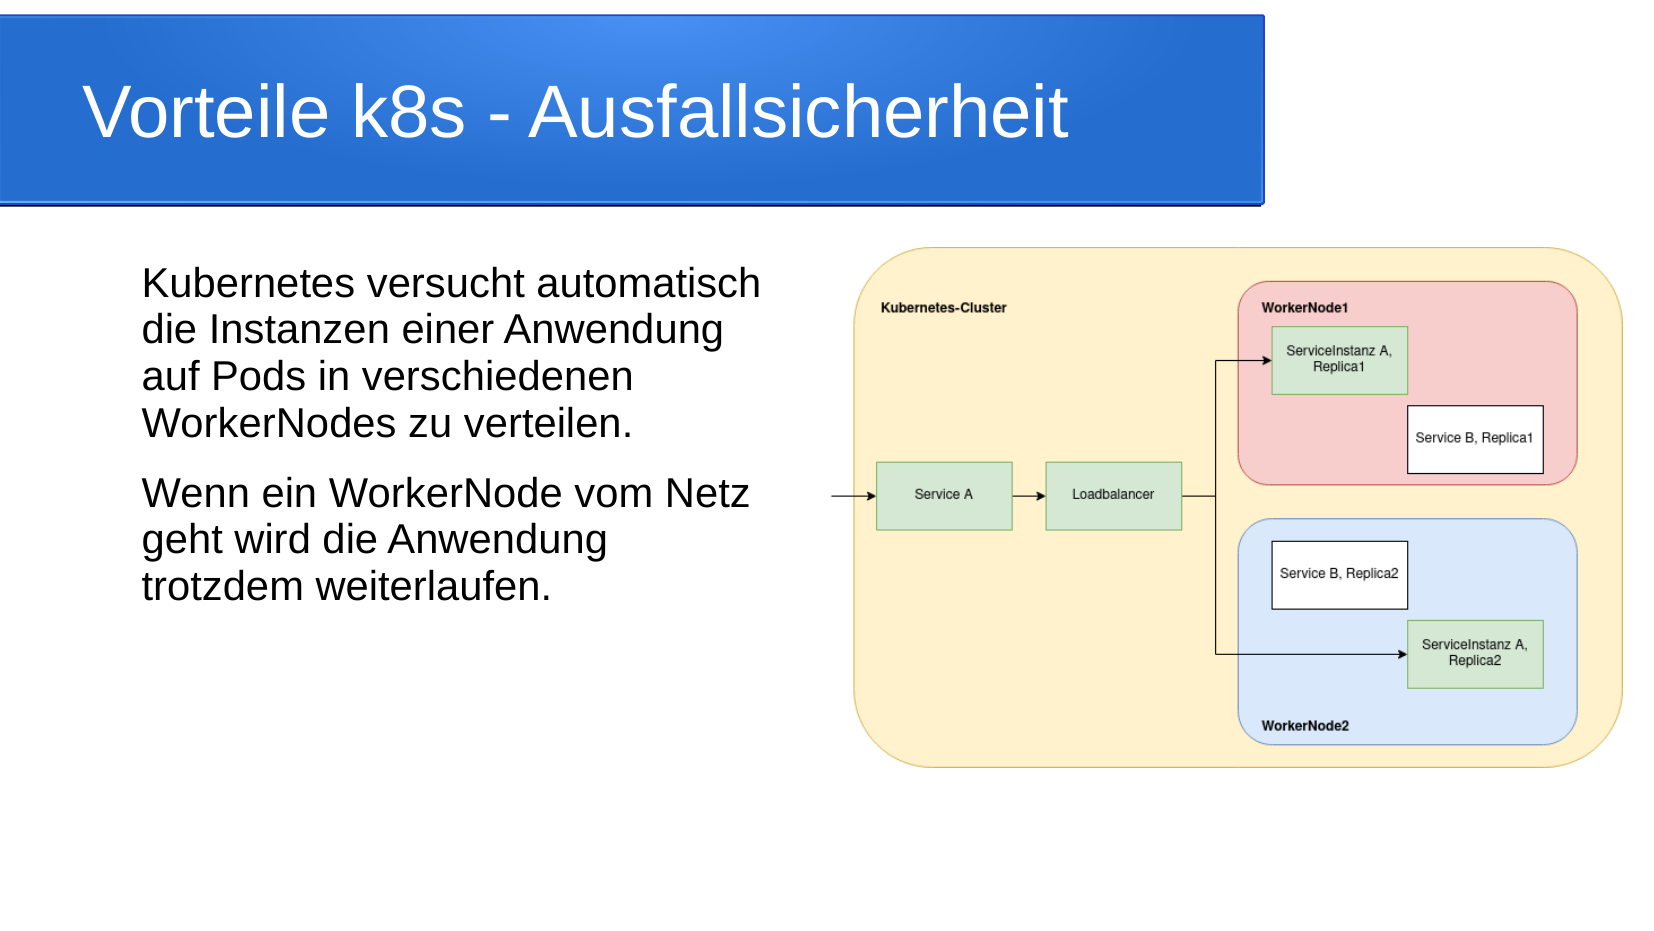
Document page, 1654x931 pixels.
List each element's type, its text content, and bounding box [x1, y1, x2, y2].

list Kubernetes versucht automatisch die Instanzen einer Anwendung auf Pods in verschiedenen WorkerNodes zu verteilen. Wenn ein WorkerNode vom Netz geht wird die Anwendung trotzdem weiterlaufen. [70, 259, 768, 800]
title Vorteile k8s - Ausfallsicherheit [82, 29, 1235, 196]
picture [823, 247, 1623, 768]
